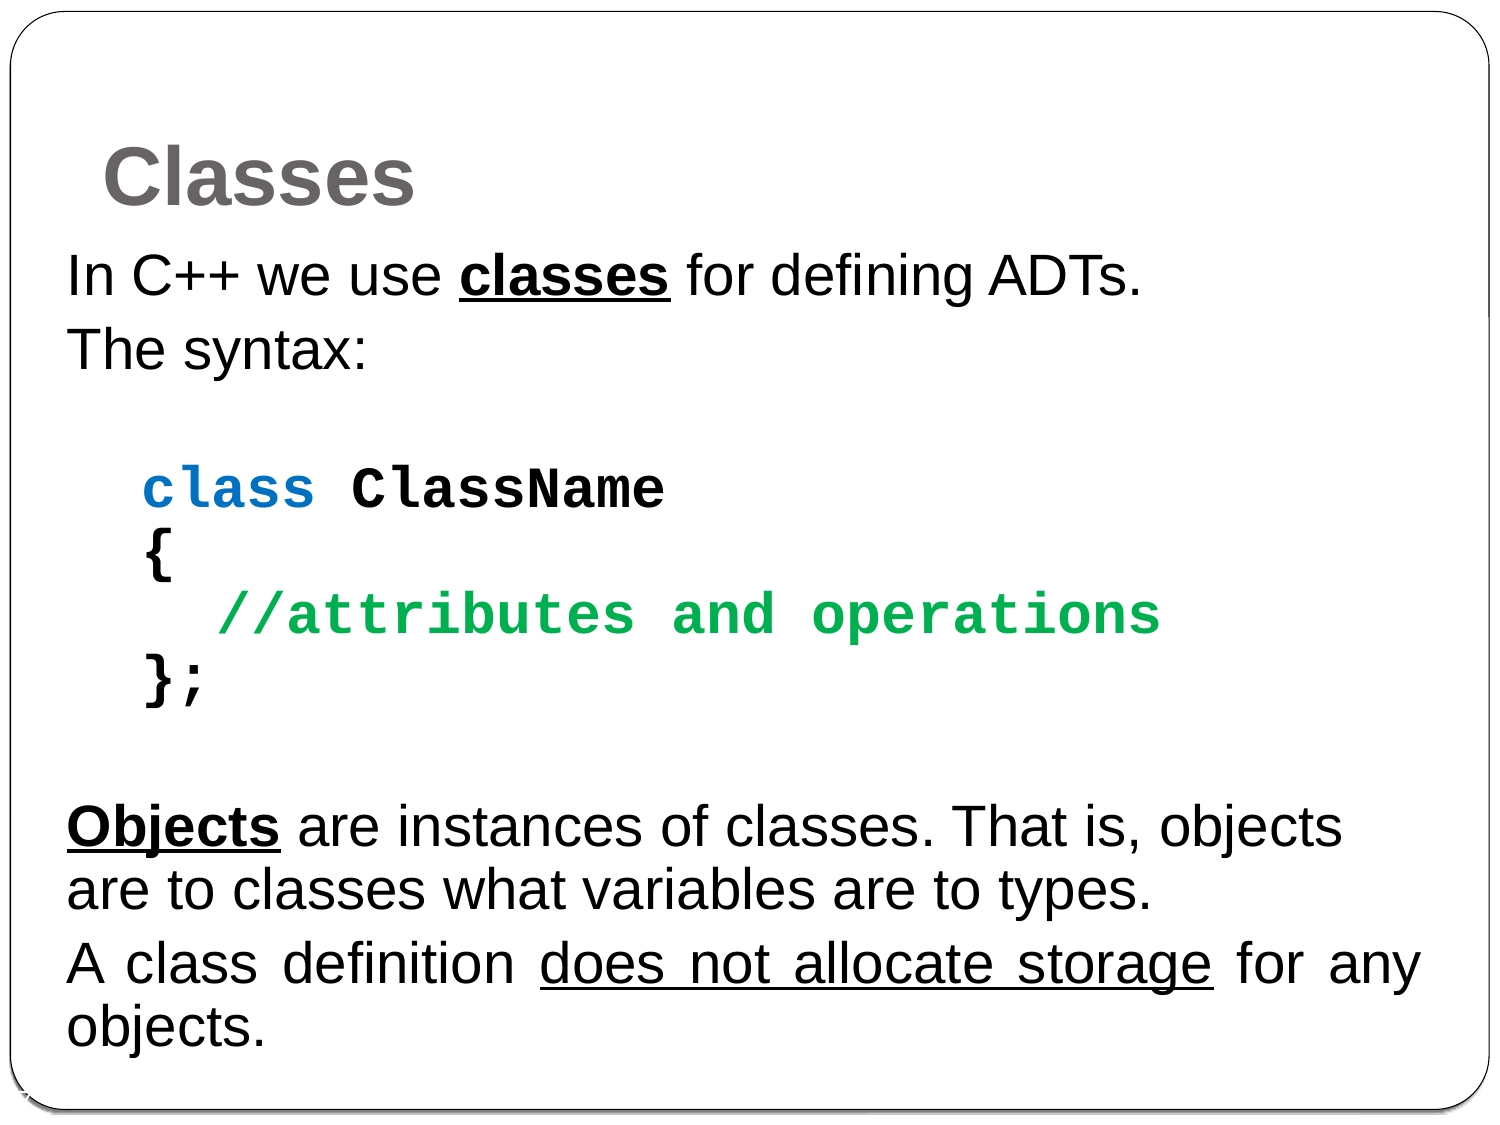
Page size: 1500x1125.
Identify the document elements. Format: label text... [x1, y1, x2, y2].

slide_number <number> [0, 1074, 50, 1125]
list In C++ we use classes for defining ADTs. The syntax: class ClassName { //attributes and operations }; Objects are instances of classes. That is, objects are to classes what variables are to types. A class definition does not allocate storage for any objects. [52, 237, 1438, 1125]
title Classes [87, 50, 1363, 237]
